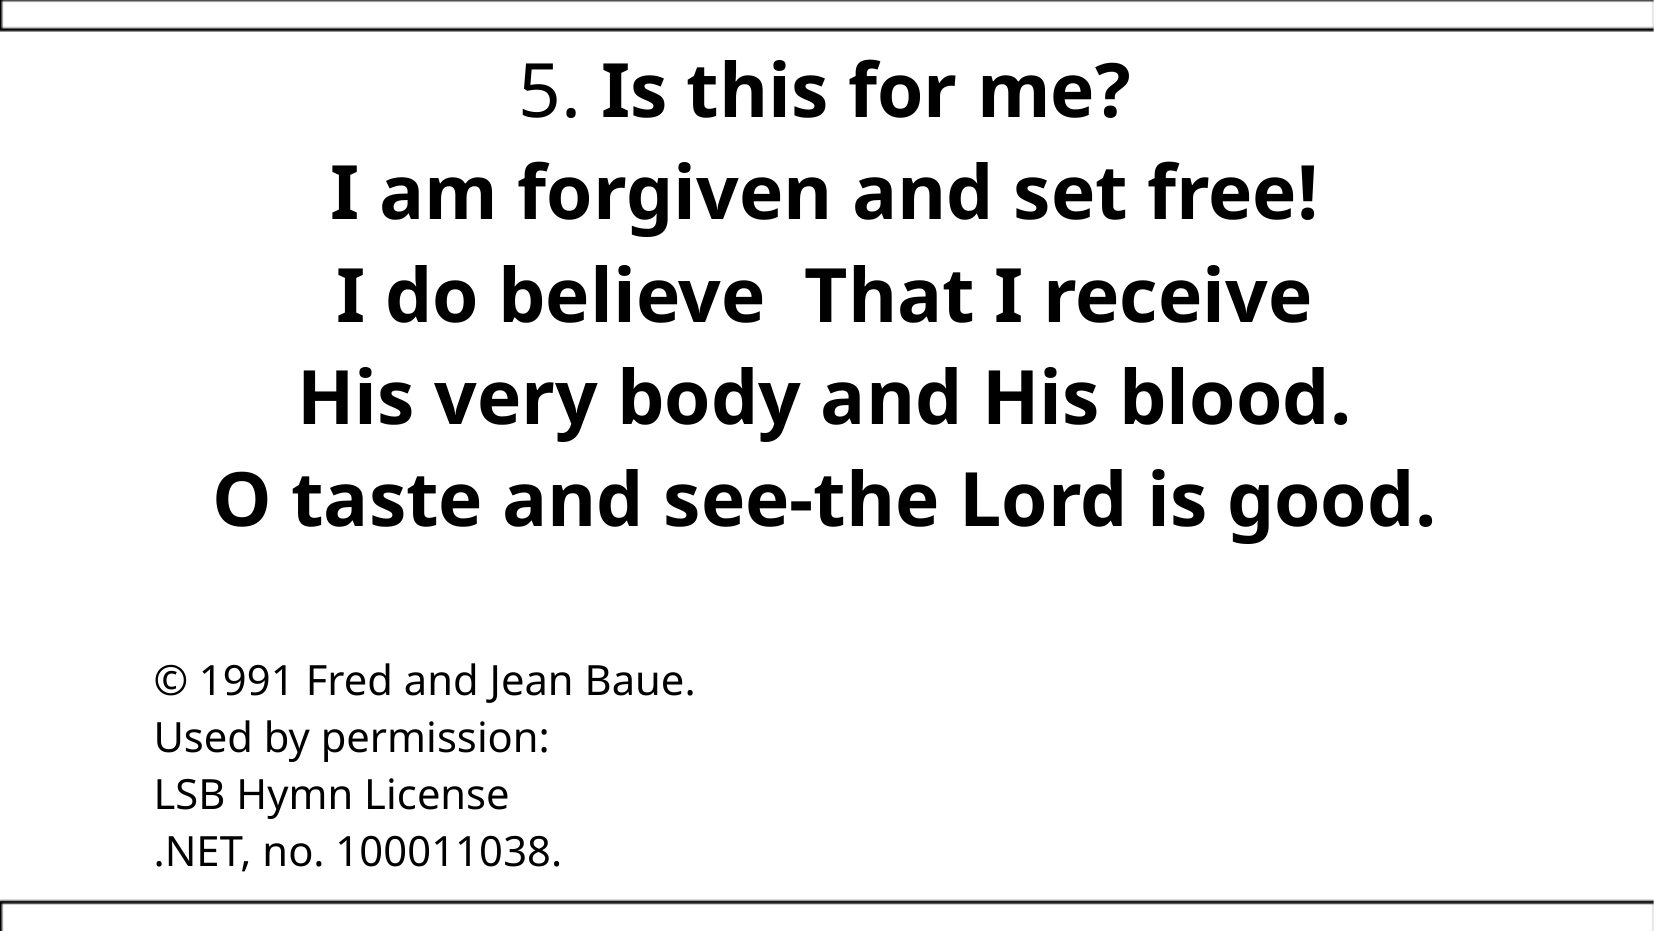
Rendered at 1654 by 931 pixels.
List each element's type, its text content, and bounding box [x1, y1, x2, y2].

text_box 5. Is this for me? I am forgiven and set free! I do believe That I receive His very body and His blood. O taste and see-the Lord is good. © 1991 Fred and Jean Baue. Used by permission: LSB Hymn License .NET, no. 100011038. [120, 30, 1531, 866]
picture [0, 0, 1654, 931]
